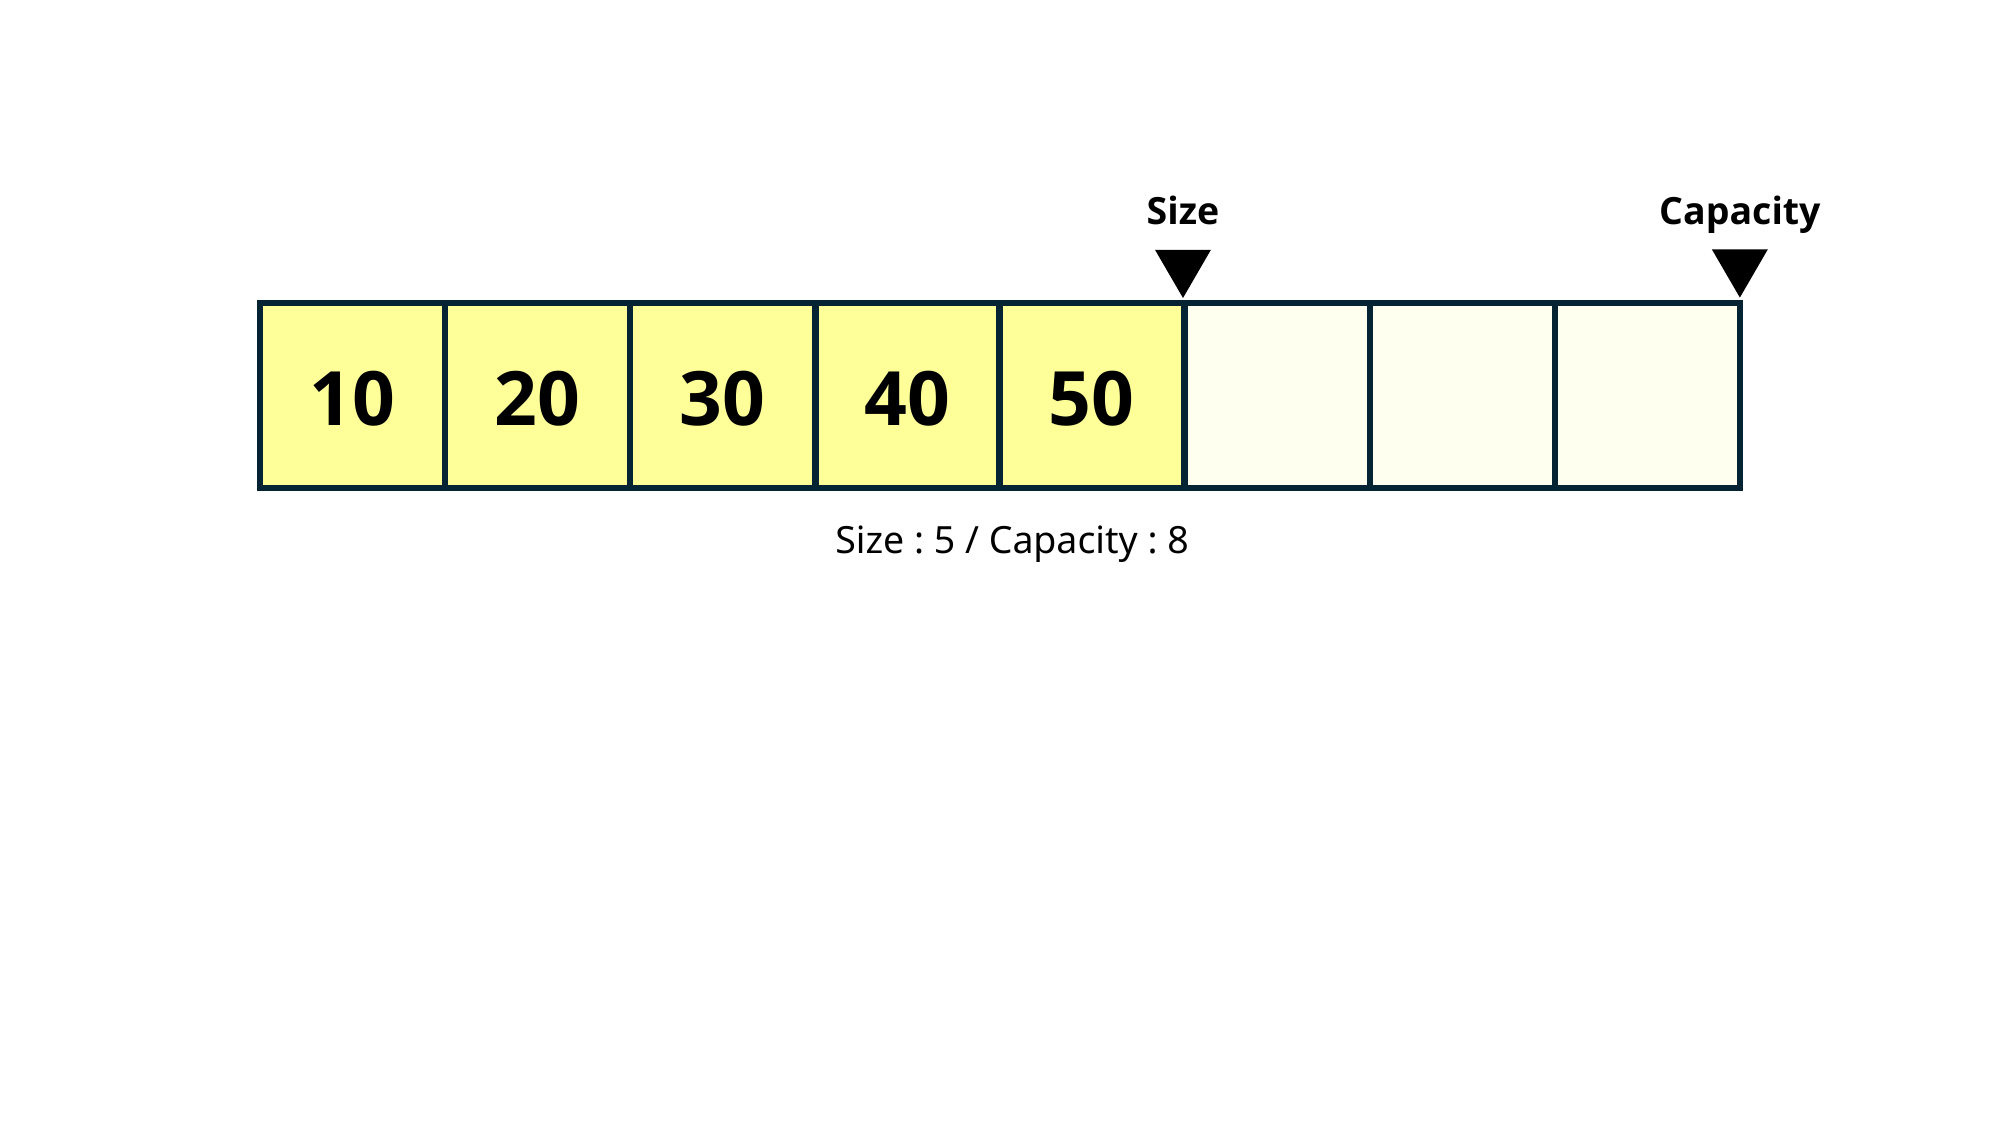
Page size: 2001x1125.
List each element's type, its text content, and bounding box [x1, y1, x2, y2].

text_box 10 [260, 303, 445, 488]
text_box 30 [630, 303, 815, 488]
text_box Size [1123, 179, 1243, 240]
text_box 40 [815, 303, 999, 488]
text_box [1155, 249, 1211, 298]
text_box [1185, 303, 1740, 488]
text_box 20 [445, 303, 630, 488]
text_box Size : 5 / Capacity : 8 [352, 508, 1673, 569]
text_box [1711, 249, 1768, 298]
text_box 50 [999, 303, 1185, 488]
text_box Capacity [1614, 179, 1866, 240]
